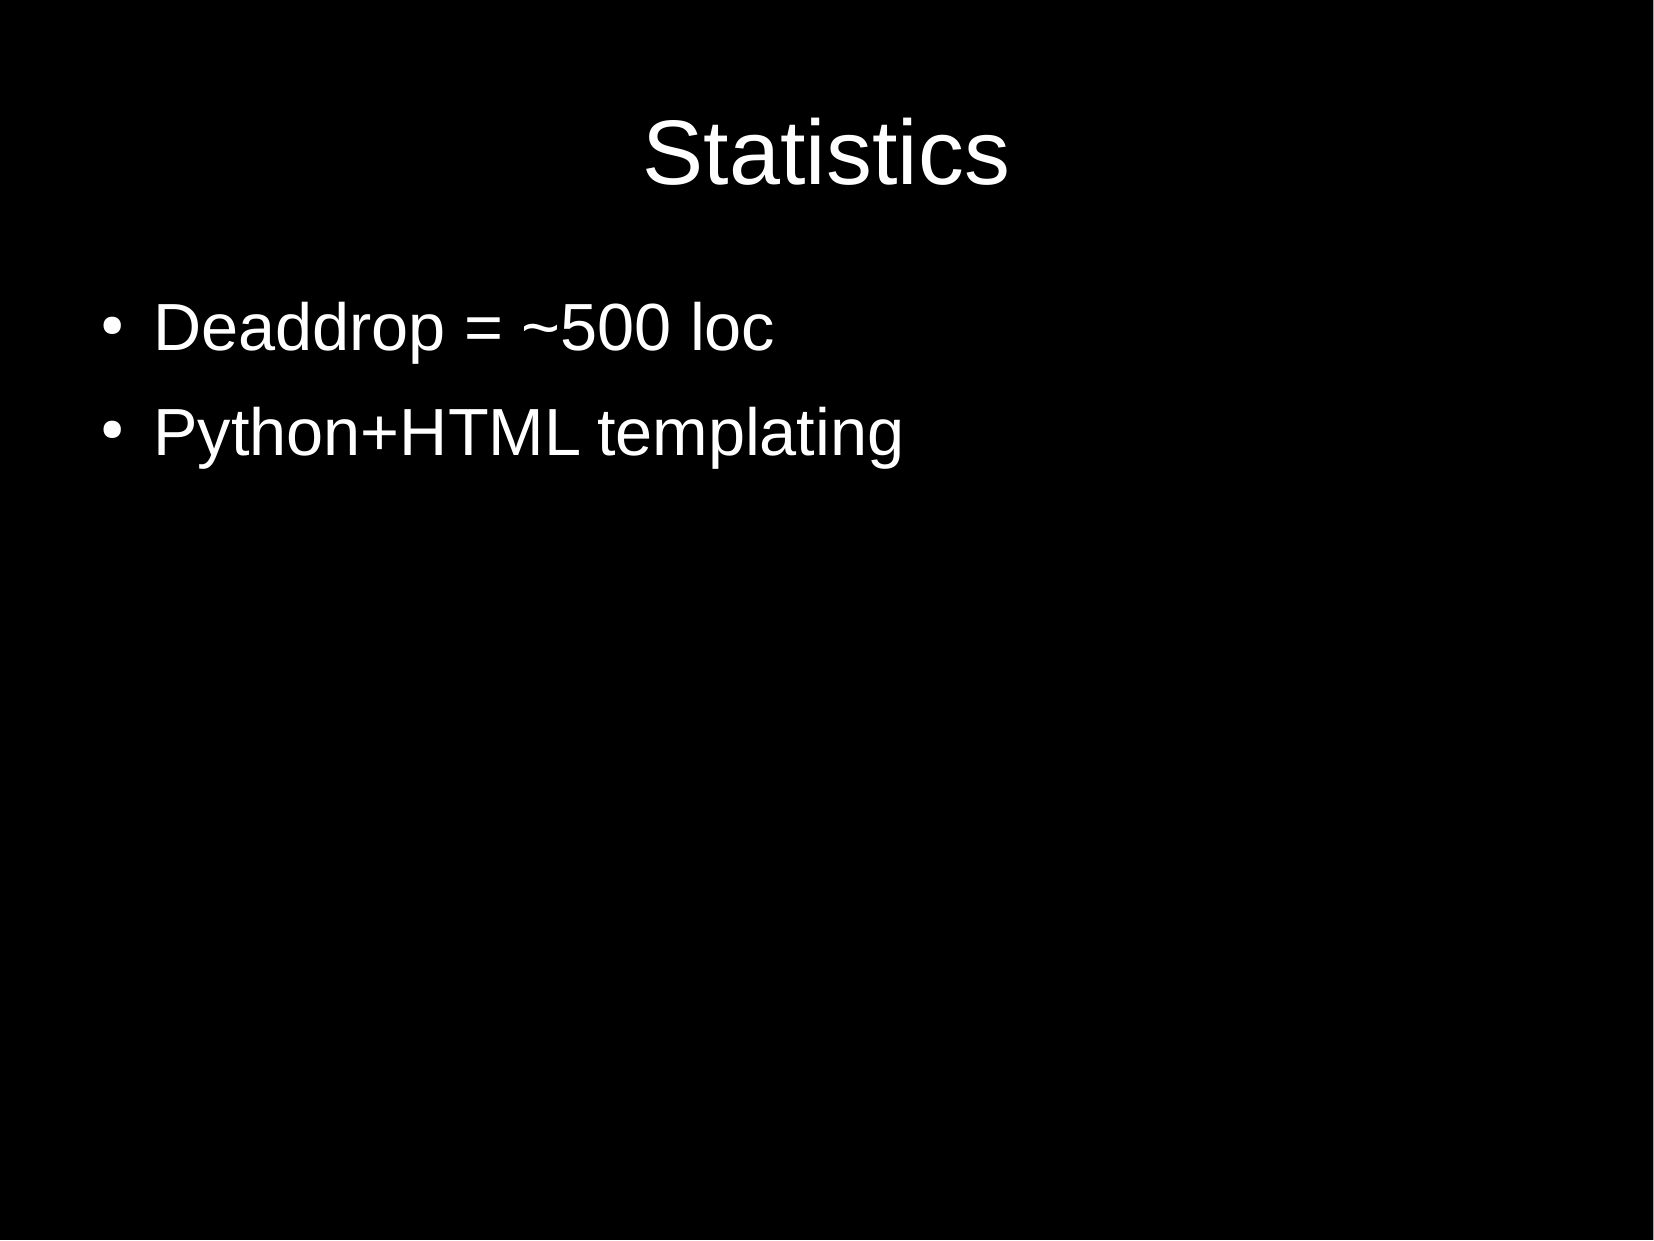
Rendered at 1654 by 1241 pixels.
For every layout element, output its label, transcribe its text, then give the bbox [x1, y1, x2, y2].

title Statistics [82, 49, 1571, 257]
list Deaddrop = ~500 loc Python+HTML templating [82, 290, 1538, 1010]
